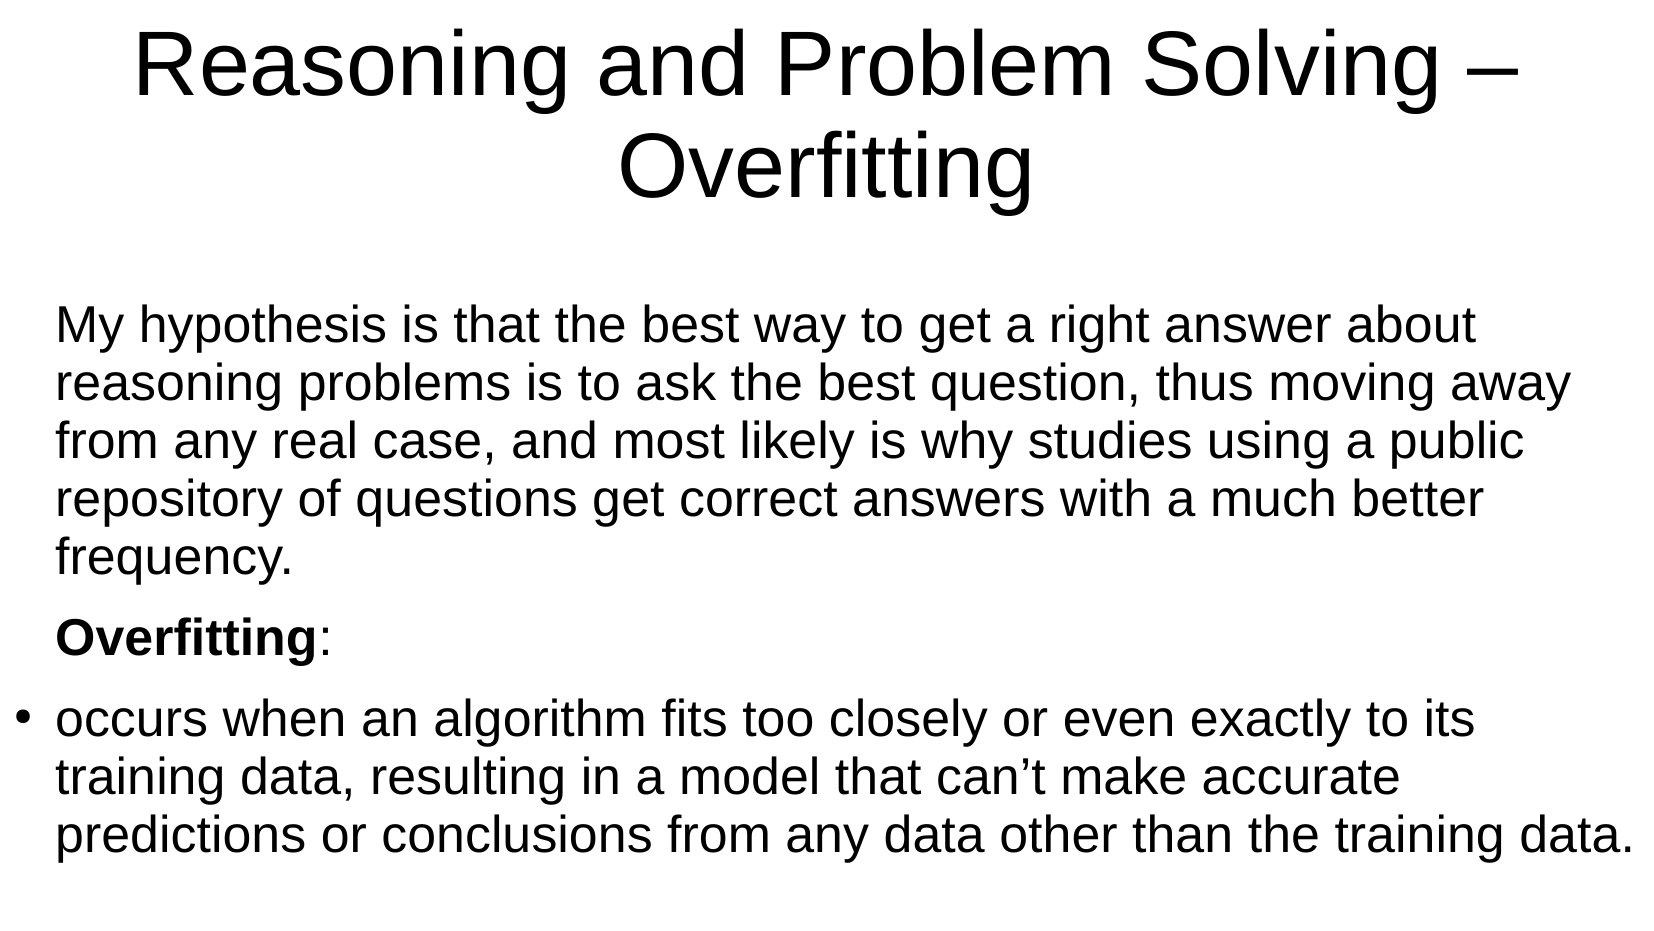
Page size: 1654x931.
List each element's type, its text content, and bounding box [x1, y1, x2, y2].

list My hypothesis is that the best way to get a right answer about reasoning problems is to ask the best question, thus moving away from any real case, and most likely is why studies using a public repository of questions get correct answers with a much better frequency. Overfitting: occurs when an algorithm fits too closely or even exactly to its training data, resulting in a model that can’t make accurate predictions or conclusions from any data other than the training data. [0, 295, 1654, 931]
title Reasoning and Problem Solving – Overfitting [82, 12, 1571, 218]
